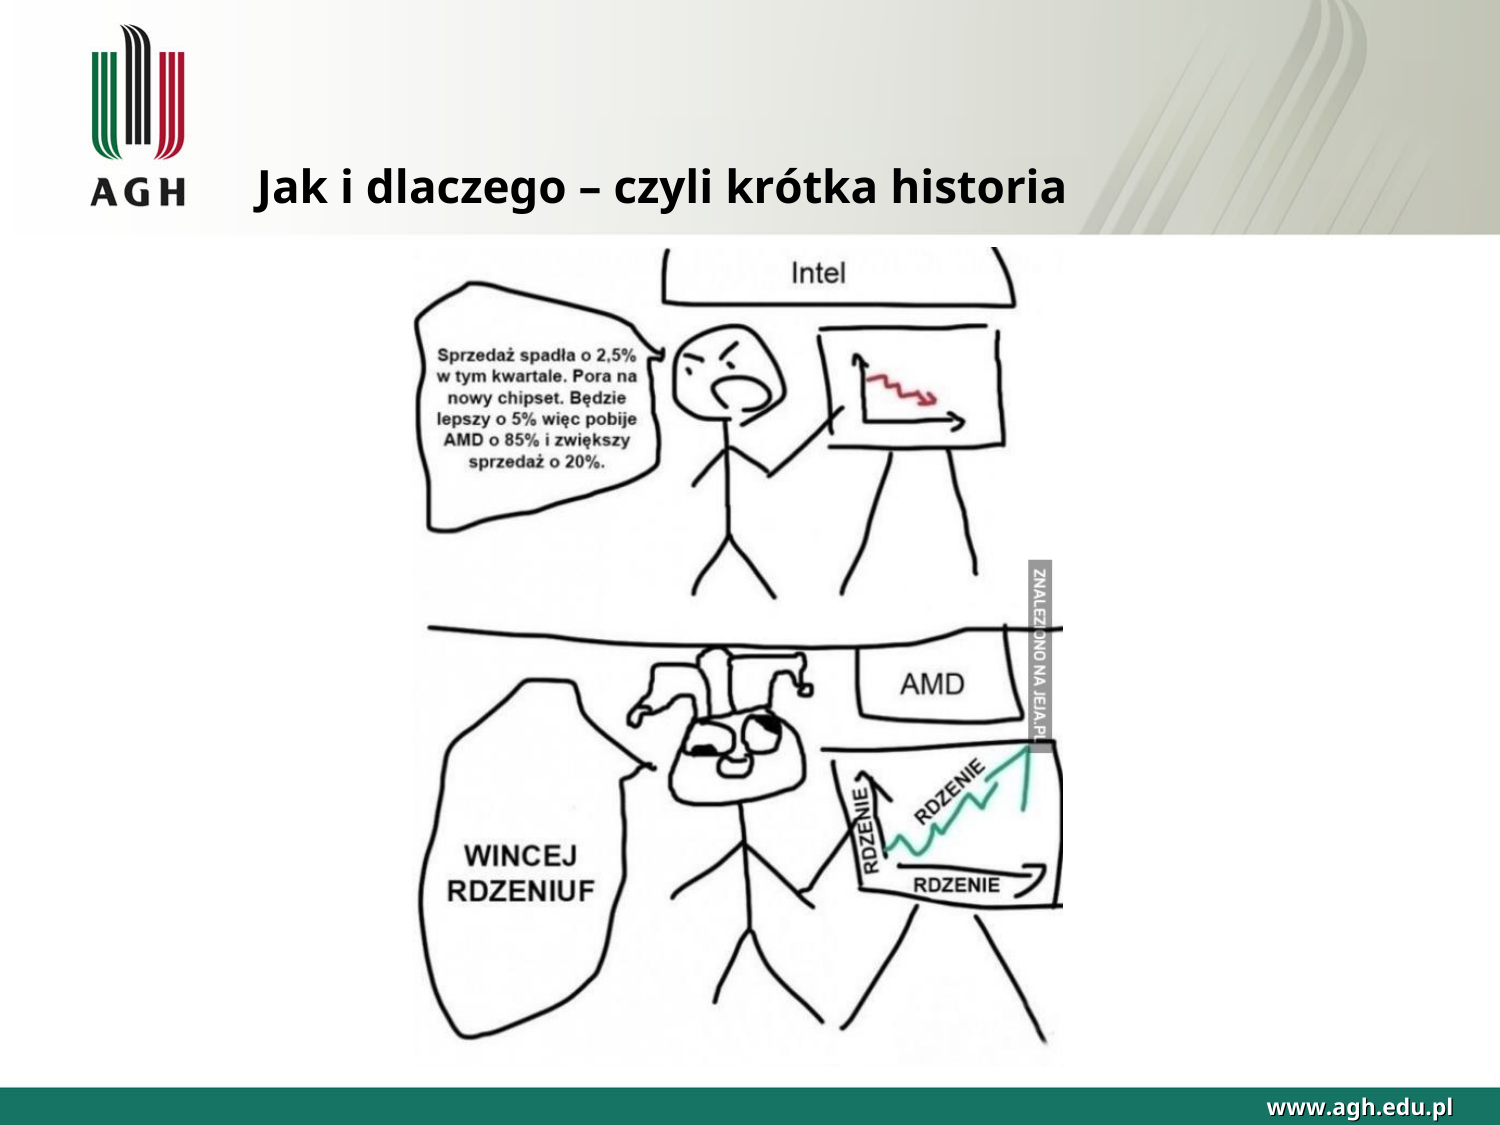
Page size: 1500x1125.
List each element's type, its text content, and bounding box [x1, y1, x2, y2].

picture [0, 0, 1500, 1125]
text_box www.agh.edu.pl [1251, 1084, 1500, 1125]
title Jak i dlaczego – czyli krótka historia [242, 137, 1436, 233]
